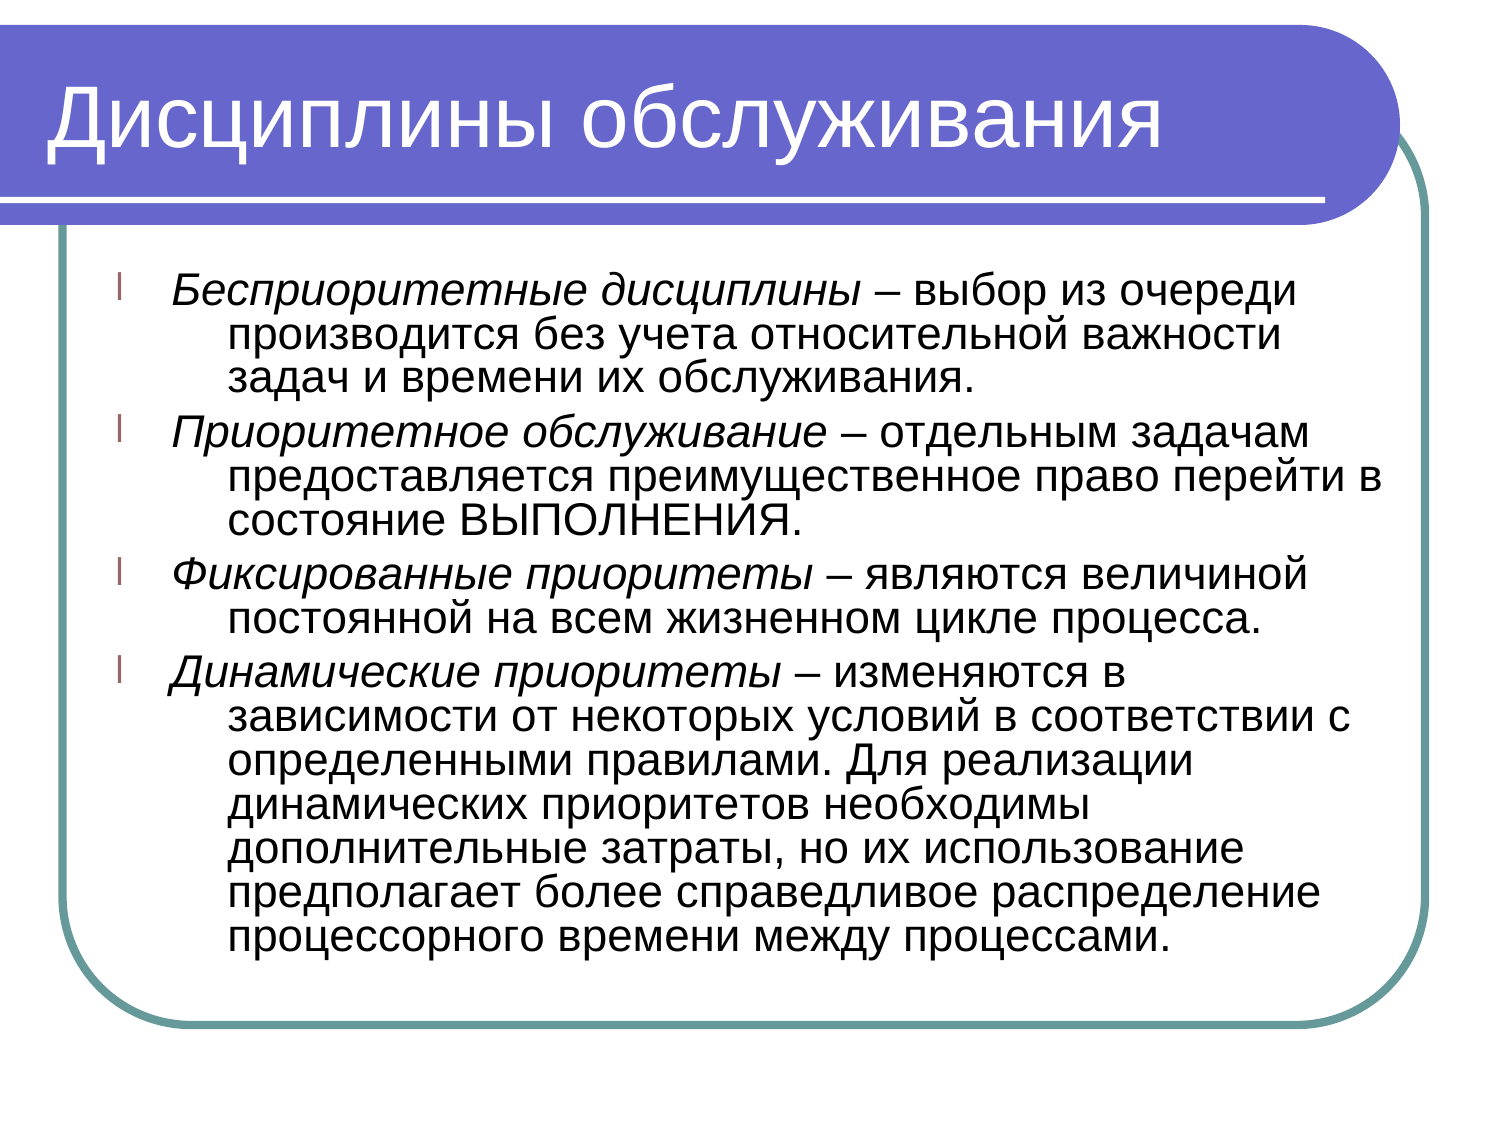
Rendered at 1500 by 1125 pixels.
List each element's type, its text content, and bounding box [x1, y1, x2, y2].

title Дисциплины обслуживания [32, 37, 1347, 188]
list Бесприоритетные дисциплины – выбор из очереди производится без учета относительной важности задач и времени их обслуживания. Приоритетное обслуживание – отдельным задачам предоставляется преимущественное право перейти в состояние ВЫПОЛНЕНИЯ. Фиксированные приоритеты – являются величиной постоянной на всем жизненном цикле процесса. Динамические приоритеты – изменяются в зависимости от некоторых условий в соответствии с определенными правилами. Для реализации динамических приоритетов необходимы дополнительные затраты, но их использование предполагает более справедливое распределение процессорного времени между процессами. [99, 262, 1400, 988]
